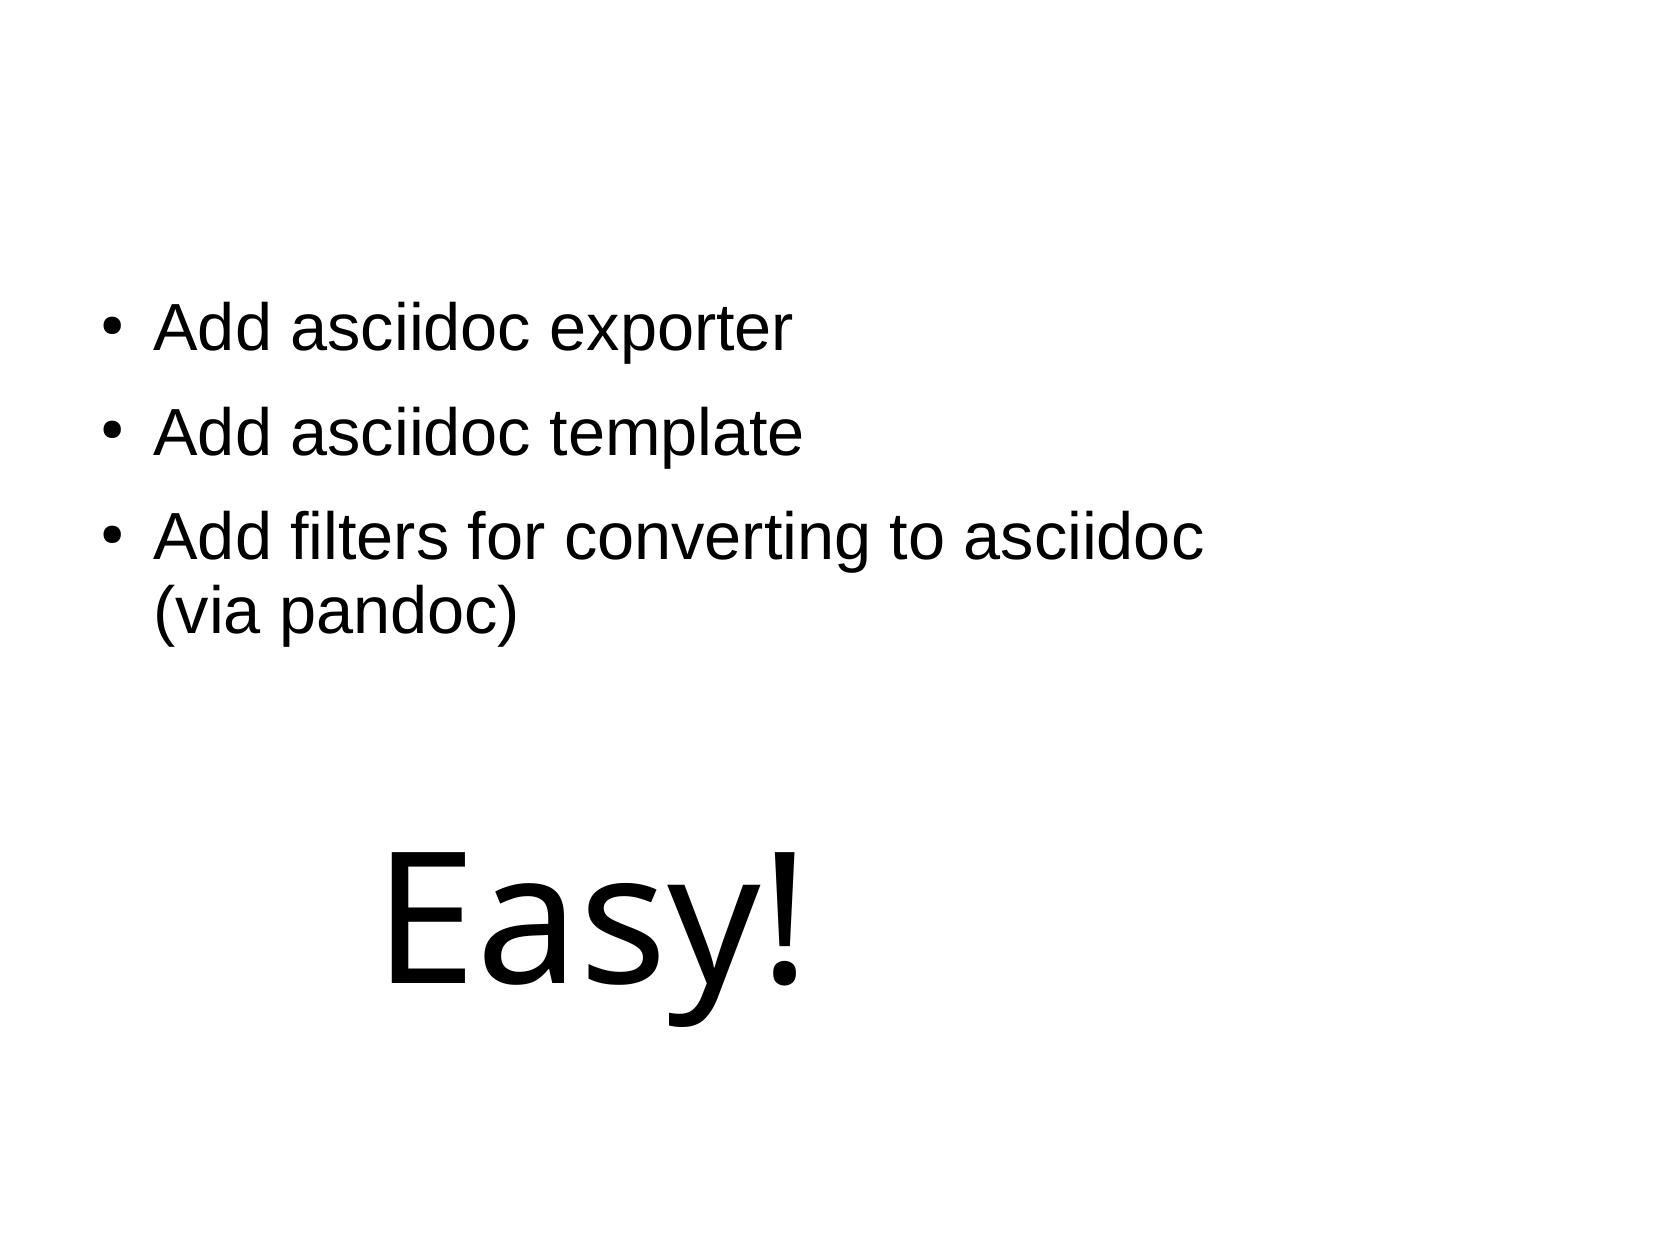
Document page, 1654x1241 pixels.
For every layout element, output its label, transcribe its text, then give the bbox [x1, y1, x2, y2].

text_box Easy! [360, 780, 1186, 1016]
list Add asciidoc exporter Add asciidoc template Add filters for converting to asciidoc (via pandoc) [82, 290, 1571, 1010]
